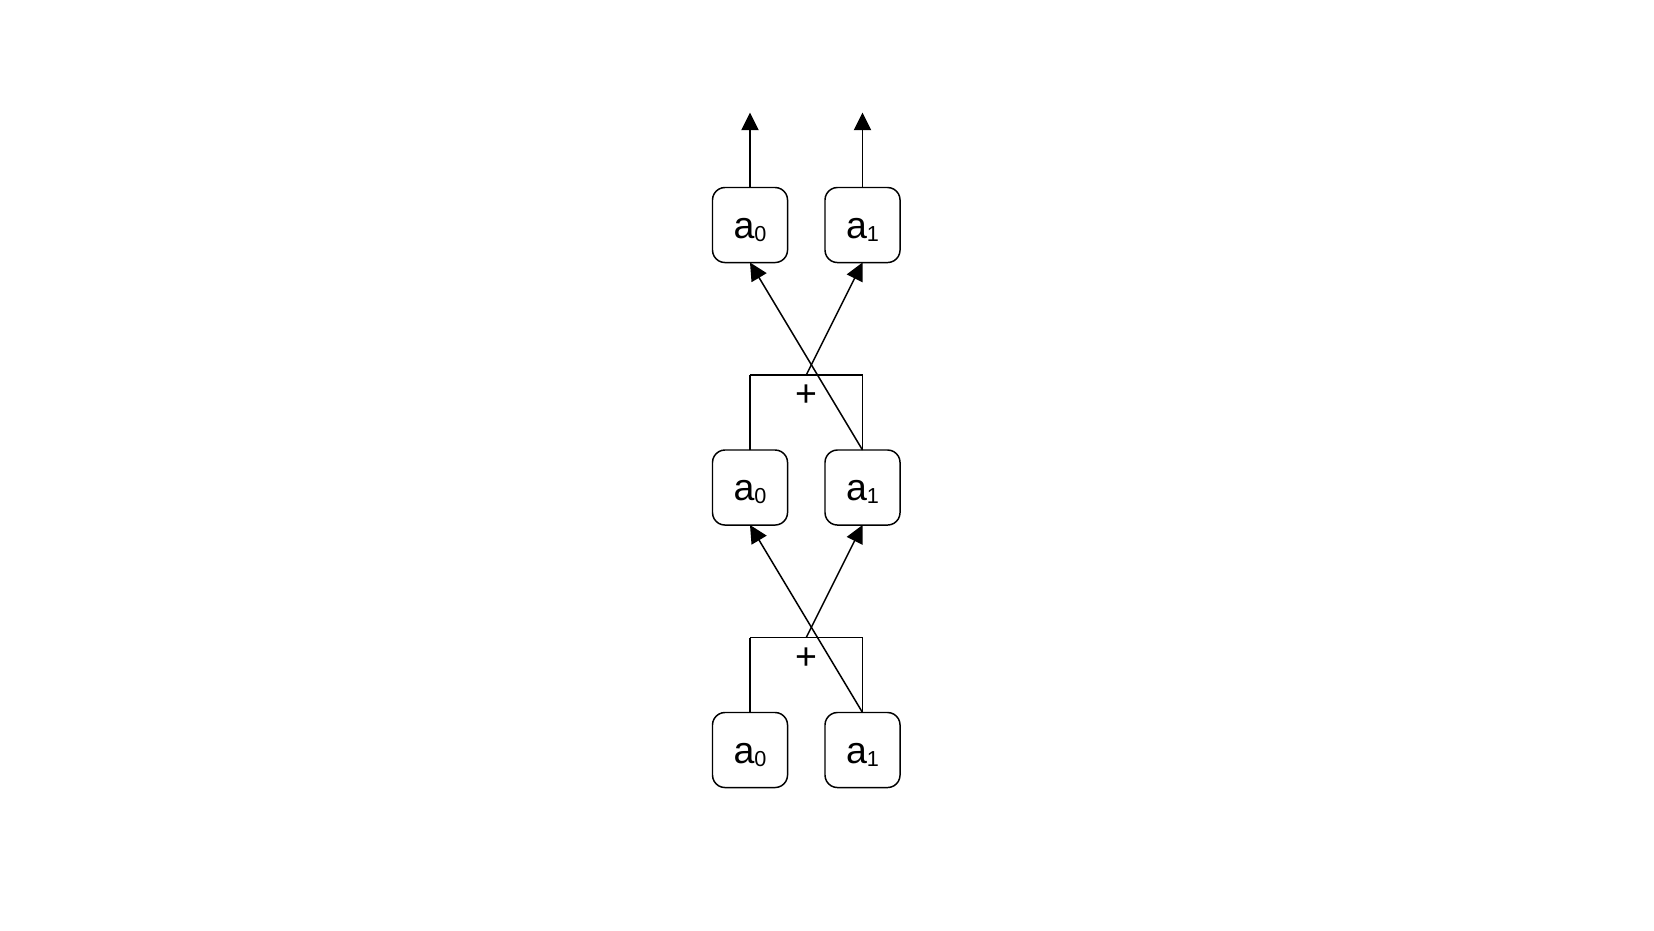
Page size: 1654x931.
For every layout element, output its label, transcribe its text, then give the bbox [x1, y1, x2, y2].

text_box a0 [712, 450, 788, 526]
text_box + [750, 337, 863, 451]
text_box a1 [825, 712, 901, 788]
text_box a0 [712, 712, 788, 788]
text_box a1 [825, 187, 901, 263]
text_box a0 [712, 187, 788, 263]
text_box a1 [825, 450, 901, 526]
text_box + [750, 600, 863, 713]
